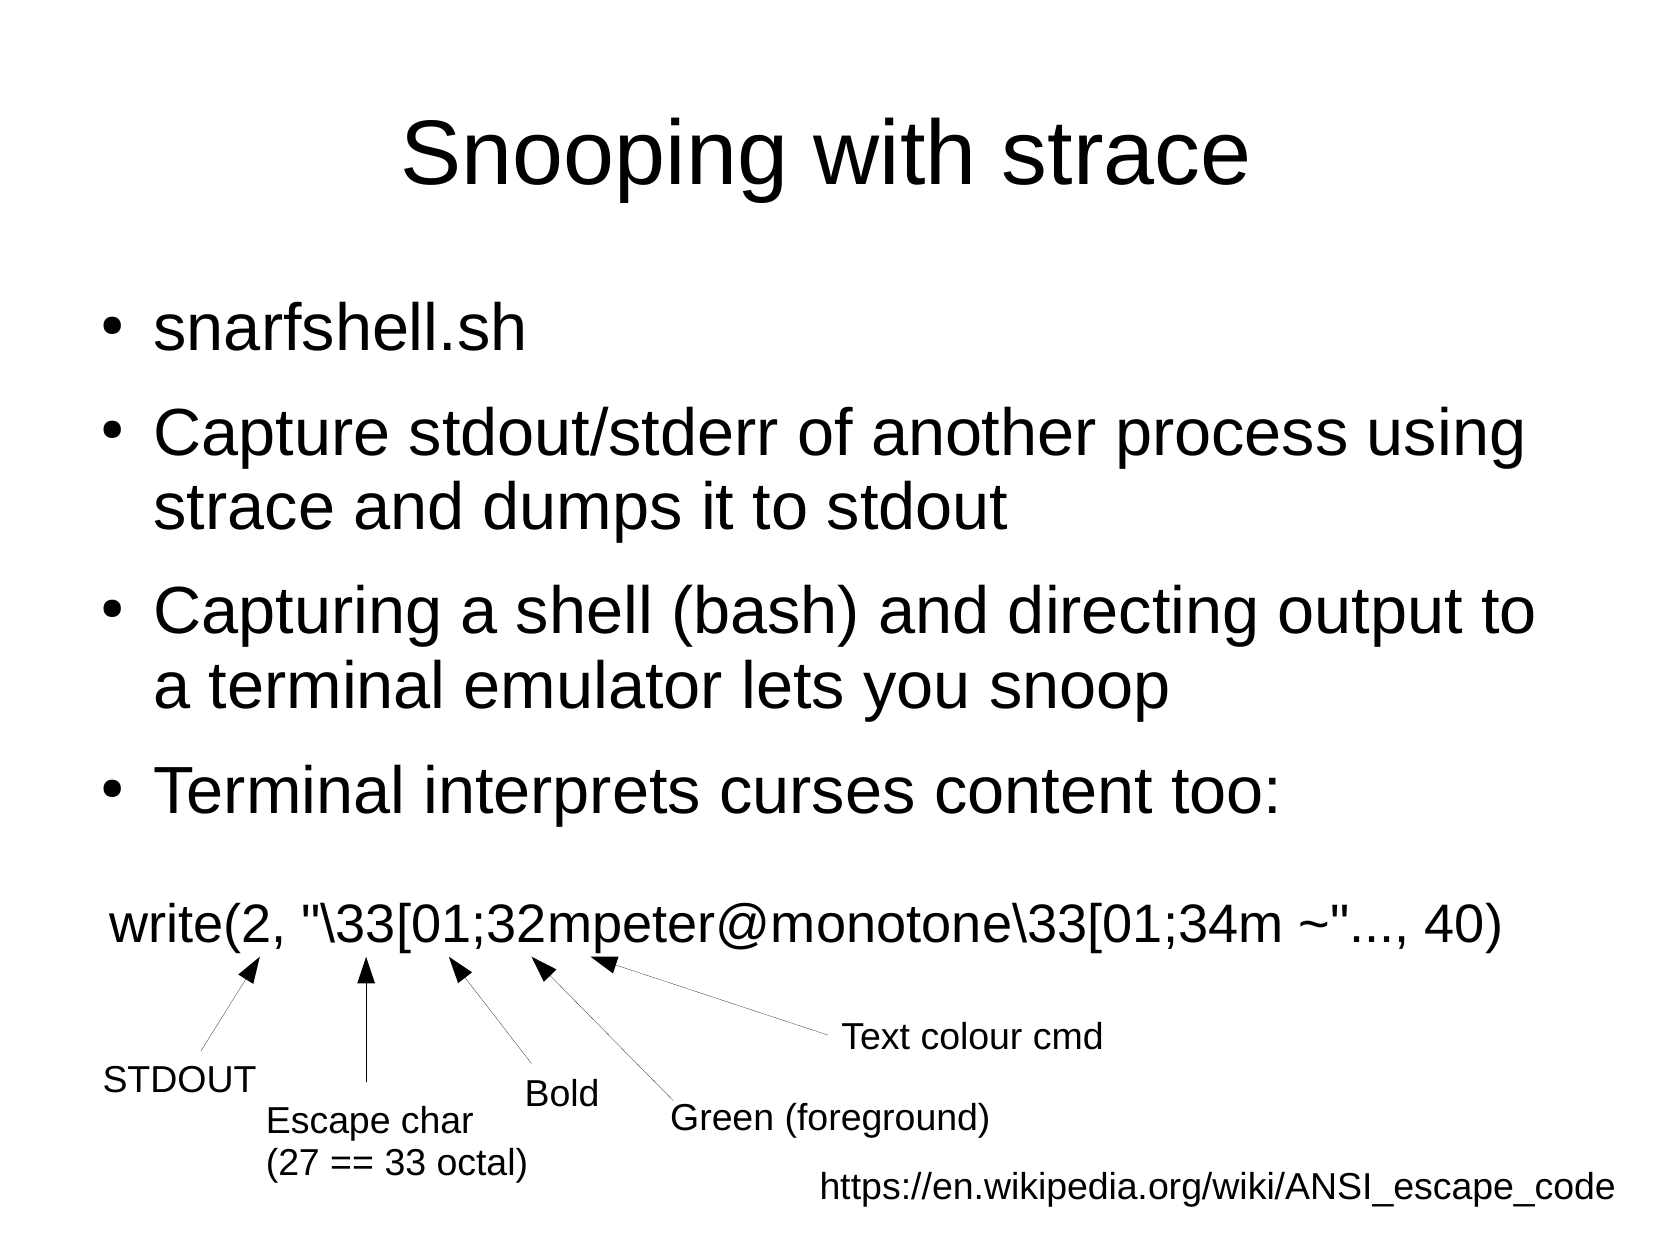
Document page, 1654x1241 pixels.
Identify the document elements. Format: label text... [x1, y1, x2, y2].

text_box Green (foreground) [655, 1088, 1006, 1146]
title Snooping with strace [82, 49, 1571, 257]
text_box STDOUT [87, 1051, 272, 1108]
list snarfshell.sh Capture stdout/stderr of another process using strace and dumps it to stdout Capturing a shell (bash) and directing output to a terminal emulator lets you snoop Terminal interprets curses content too: [82, 290, 1571, 851]
text_box Bold [509, 1065, 615, 1123]
text_box https://en.wikipedia.org/wiki/ANSI_escape_code [804, 1158, 1631, 1216]
text_box Escape char (27 == 33 octal) [251, 1092, 544, 1192]
text_box write(2, "\33[01;32mpeter@monotone\33[01;34m ~"..., 40) [94, 885, 1571, 1023]
text_box Text colour cmd [826, 1008, 1142, 1066]
